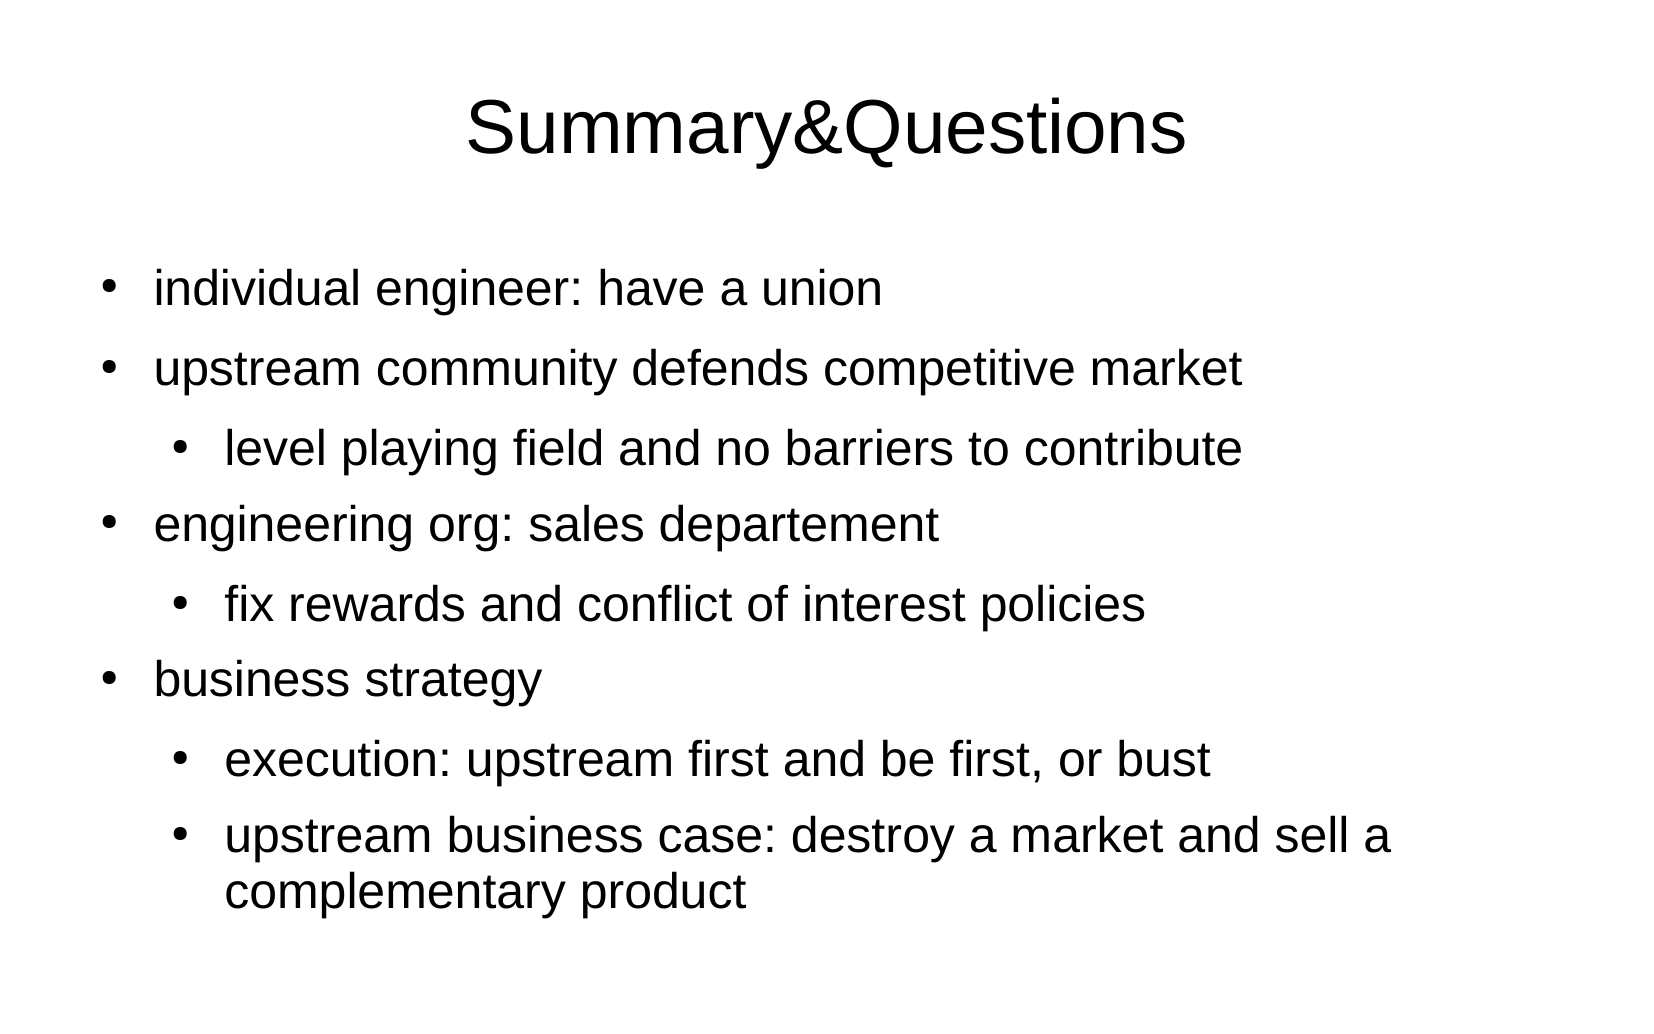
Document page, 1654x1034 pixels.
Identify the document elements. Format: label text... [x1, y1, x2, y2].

list individual engineer: have a union upstream community defends competitive market level playing field and no barriers to contribute engineering org: sales departement fix rewards and conflict of interest policies business strategy execution: upstream first and be first, or bust upstream business case: destroy a market and sell a complementary product [82, 259, 1571, 981]
title Summary&Questions [82, 41, 1571, 214]
